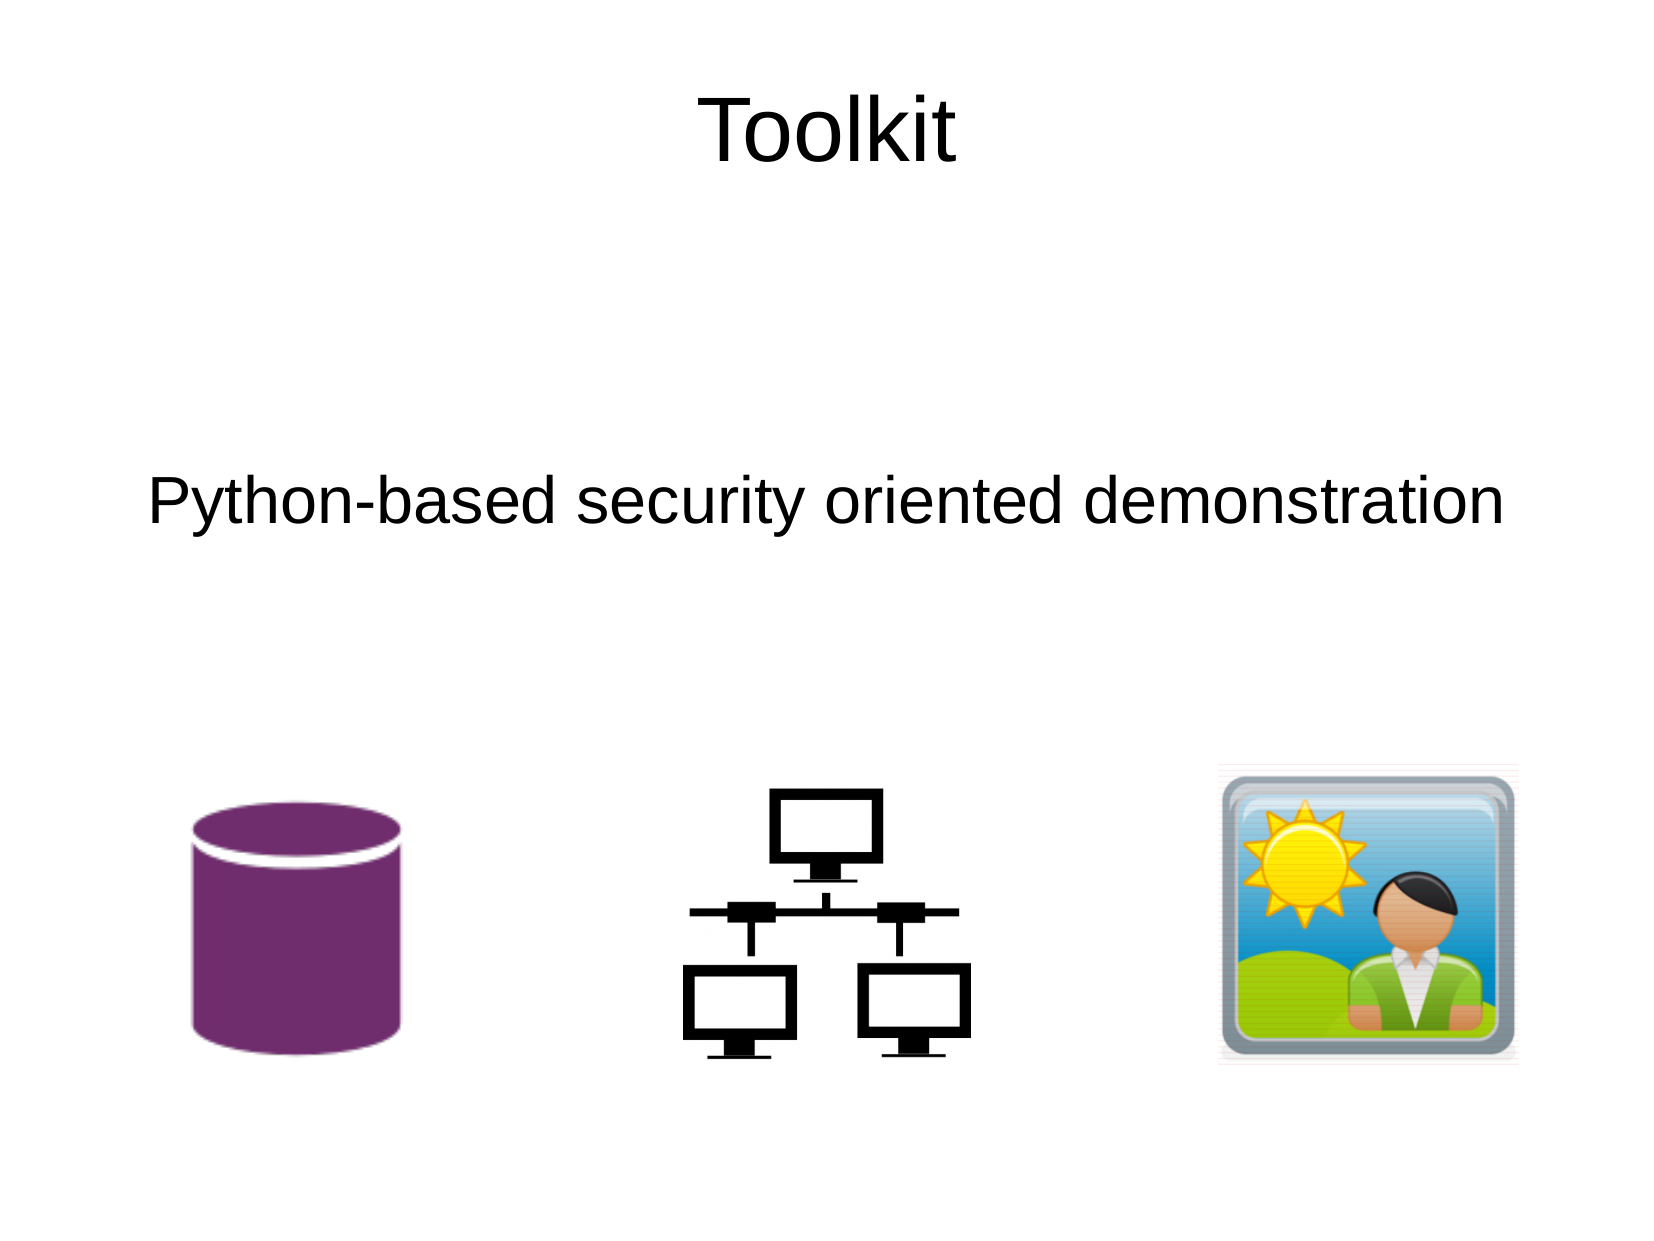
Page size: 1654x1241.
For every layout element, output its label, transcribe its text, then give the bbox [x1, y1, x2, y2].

picture [150, 779, 445, 1075]
subtitle Python-based security oriented demonstration [82, 290, 1571, 1010]
picture [1218, 764, 1519, 1066]
title Toolkit [82, 49, 1571, 211]
picture [683, 779, 971, 1068]
